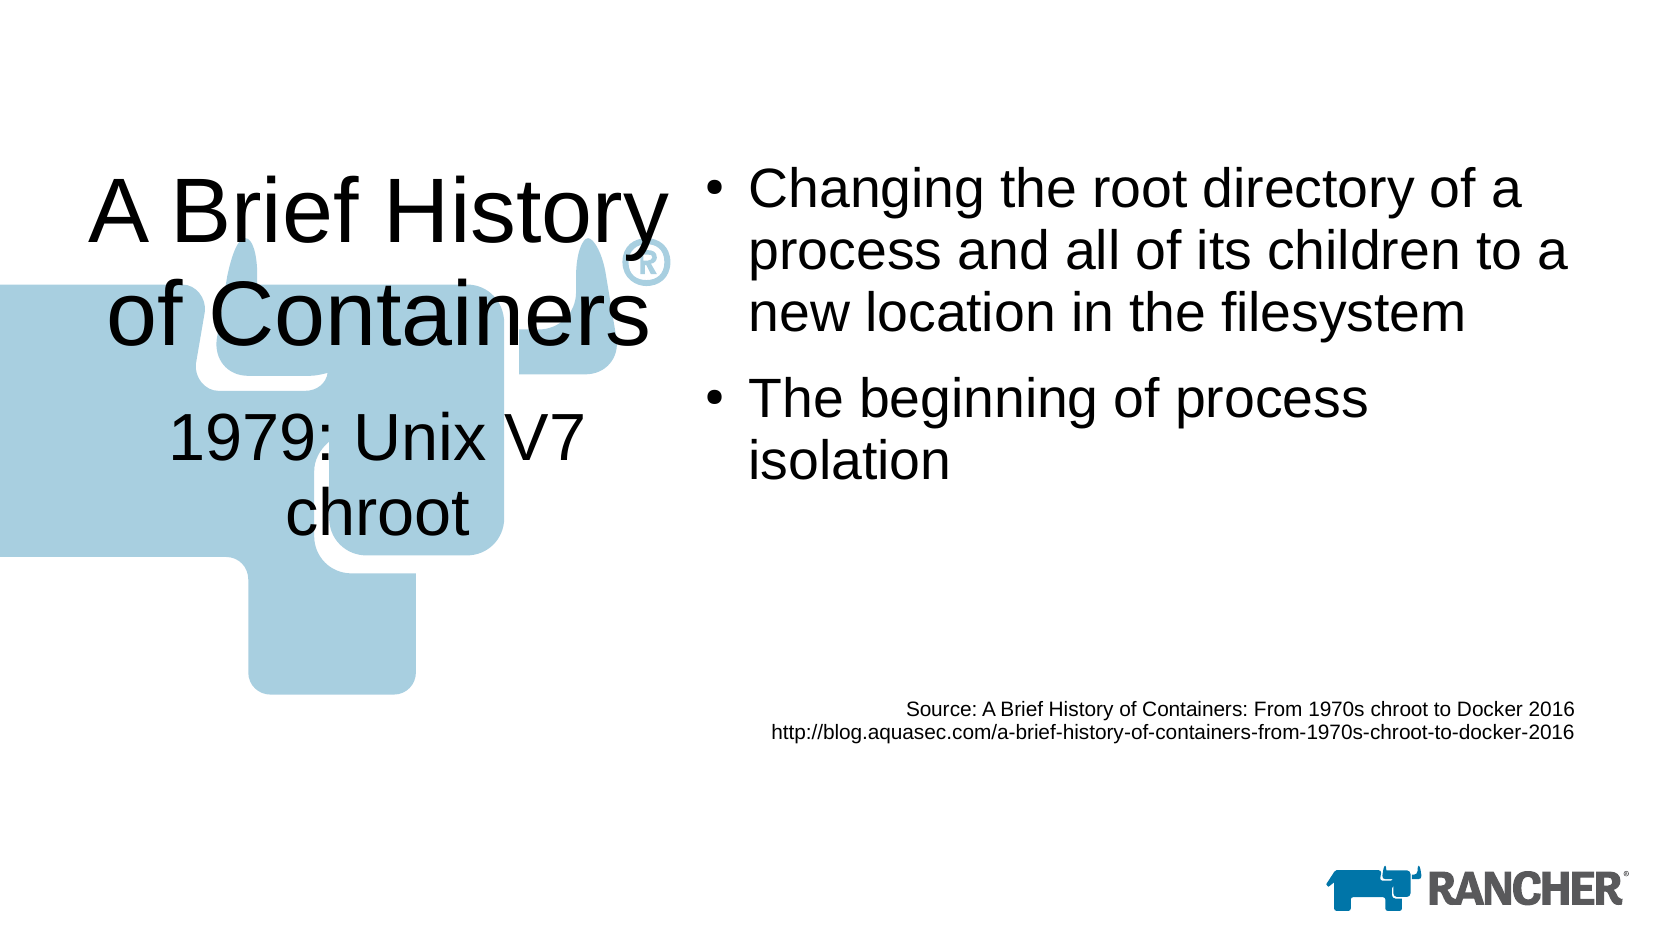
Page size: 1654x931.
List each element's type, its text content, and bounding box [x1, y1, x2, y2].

title A Brief History of Containers [83, 154, 676, 371]
text_box Source: A Brief History of Containers: From 1970s chroot to Docker 2016 http://blog.aquasec.com/a-brief-history-of-containers-from-1970s-chroot-to-docker-2016 [734, 689, 1590, 775]
list Changing the root directory of a process and all of its children to a new location in the filesystem The beginning of process isolation [690, 157, 1572, 533]
text_box 1979: Unix V7 chroot [81, 400, 674, 705]
